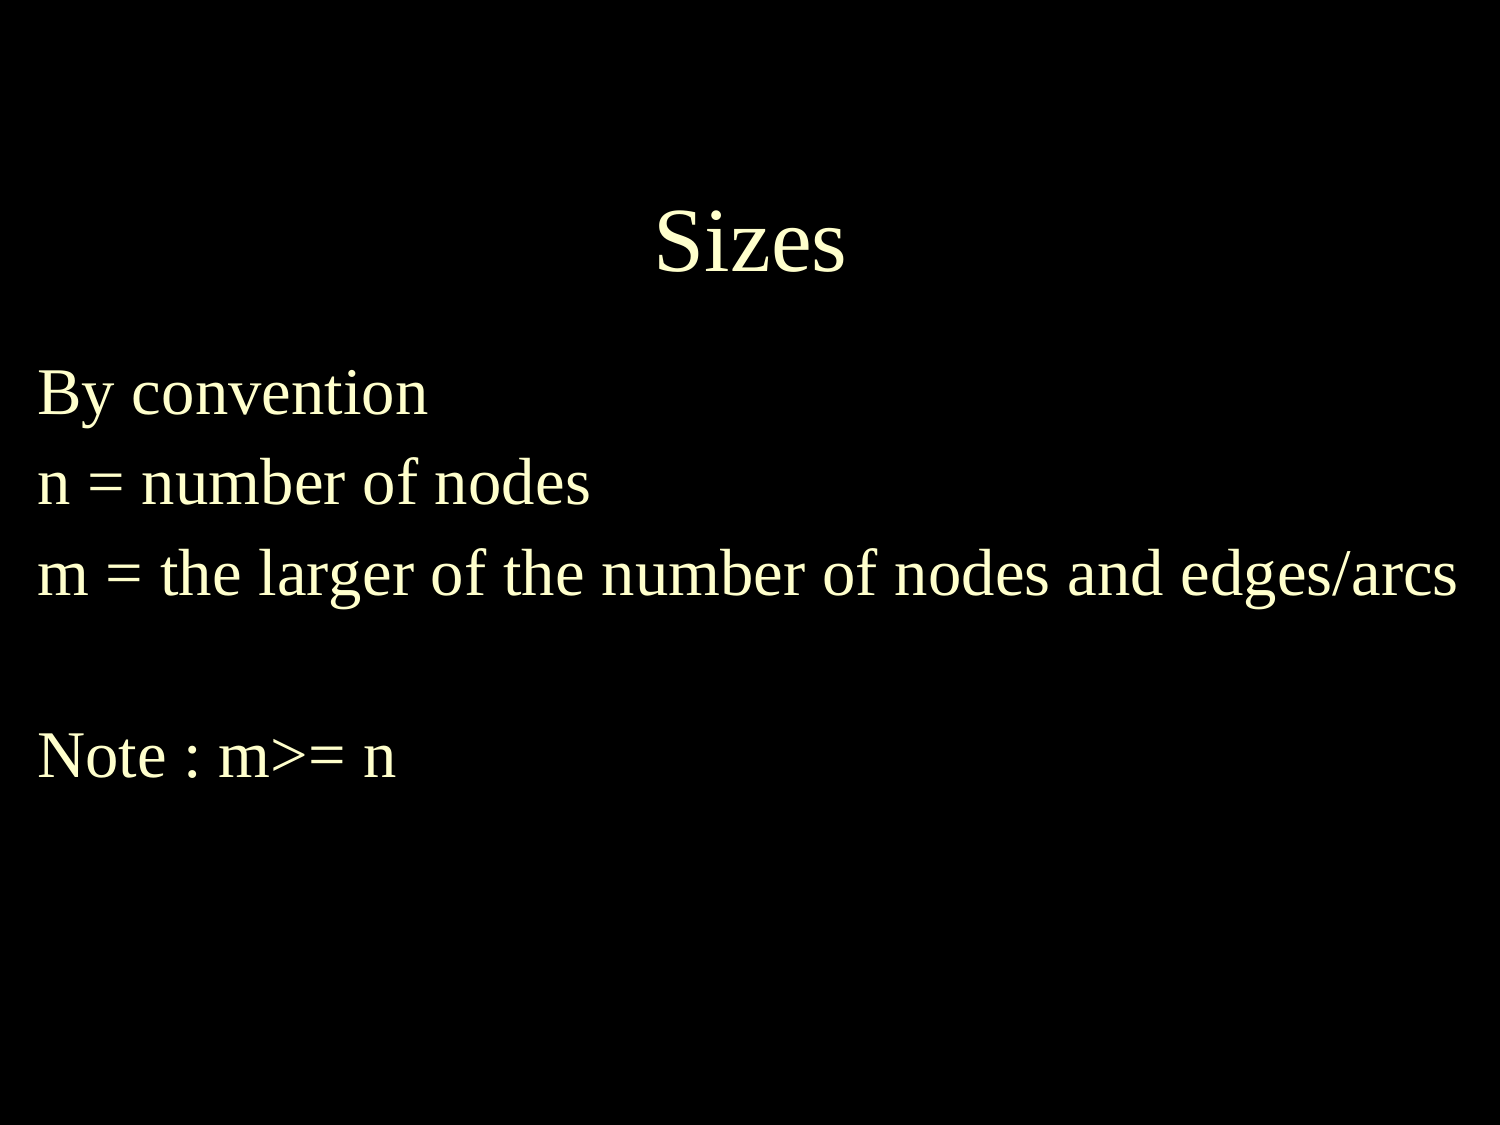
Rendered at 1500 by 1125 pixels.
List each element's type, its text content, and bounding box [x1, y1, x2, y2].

list By convention n = number of nodes m = the larger of the number of nodes and edges/arcs Note : m>= n [22, 347, 1482, 1026]
title Sizes [22, 145, 1480, 336]
